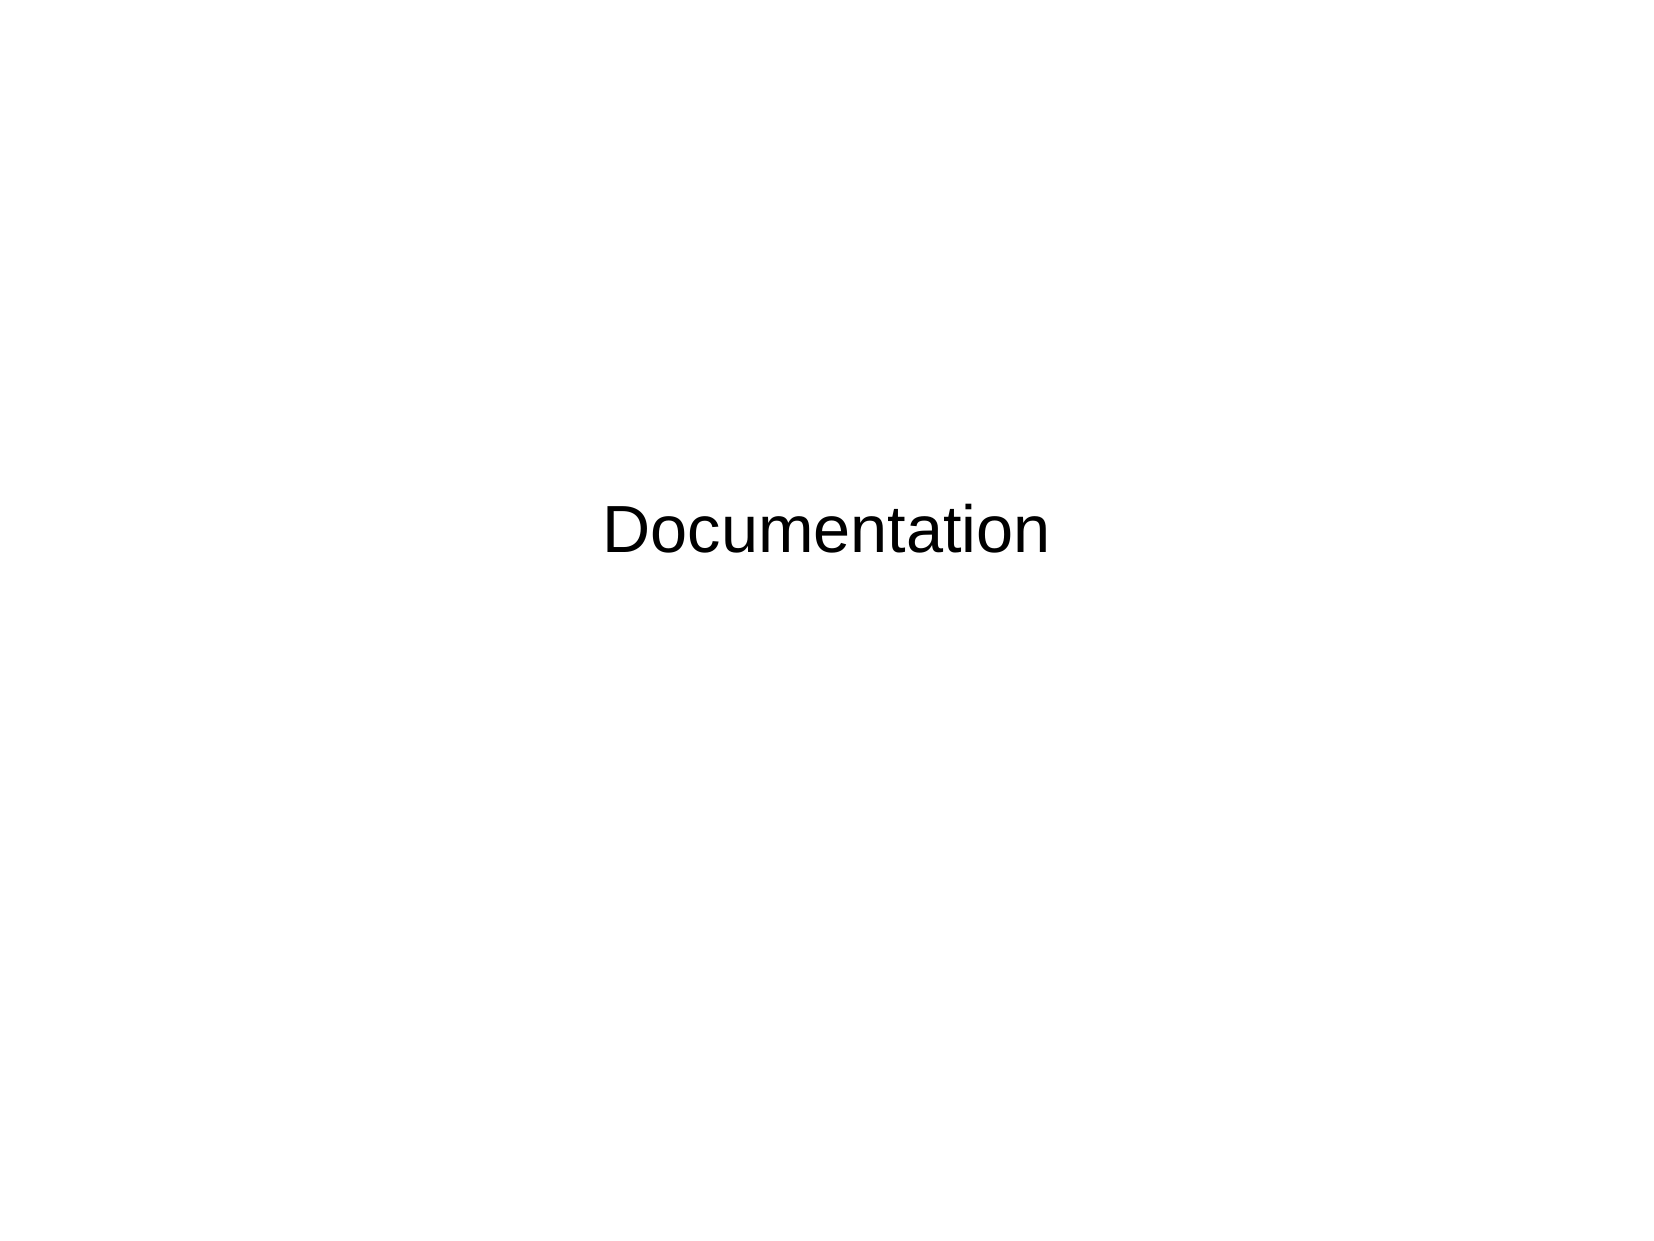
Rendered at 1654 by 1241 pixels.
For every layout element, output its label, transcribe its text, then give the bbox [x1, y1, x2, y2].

subtitle Documentation [82, 49, 1571, 1010]
